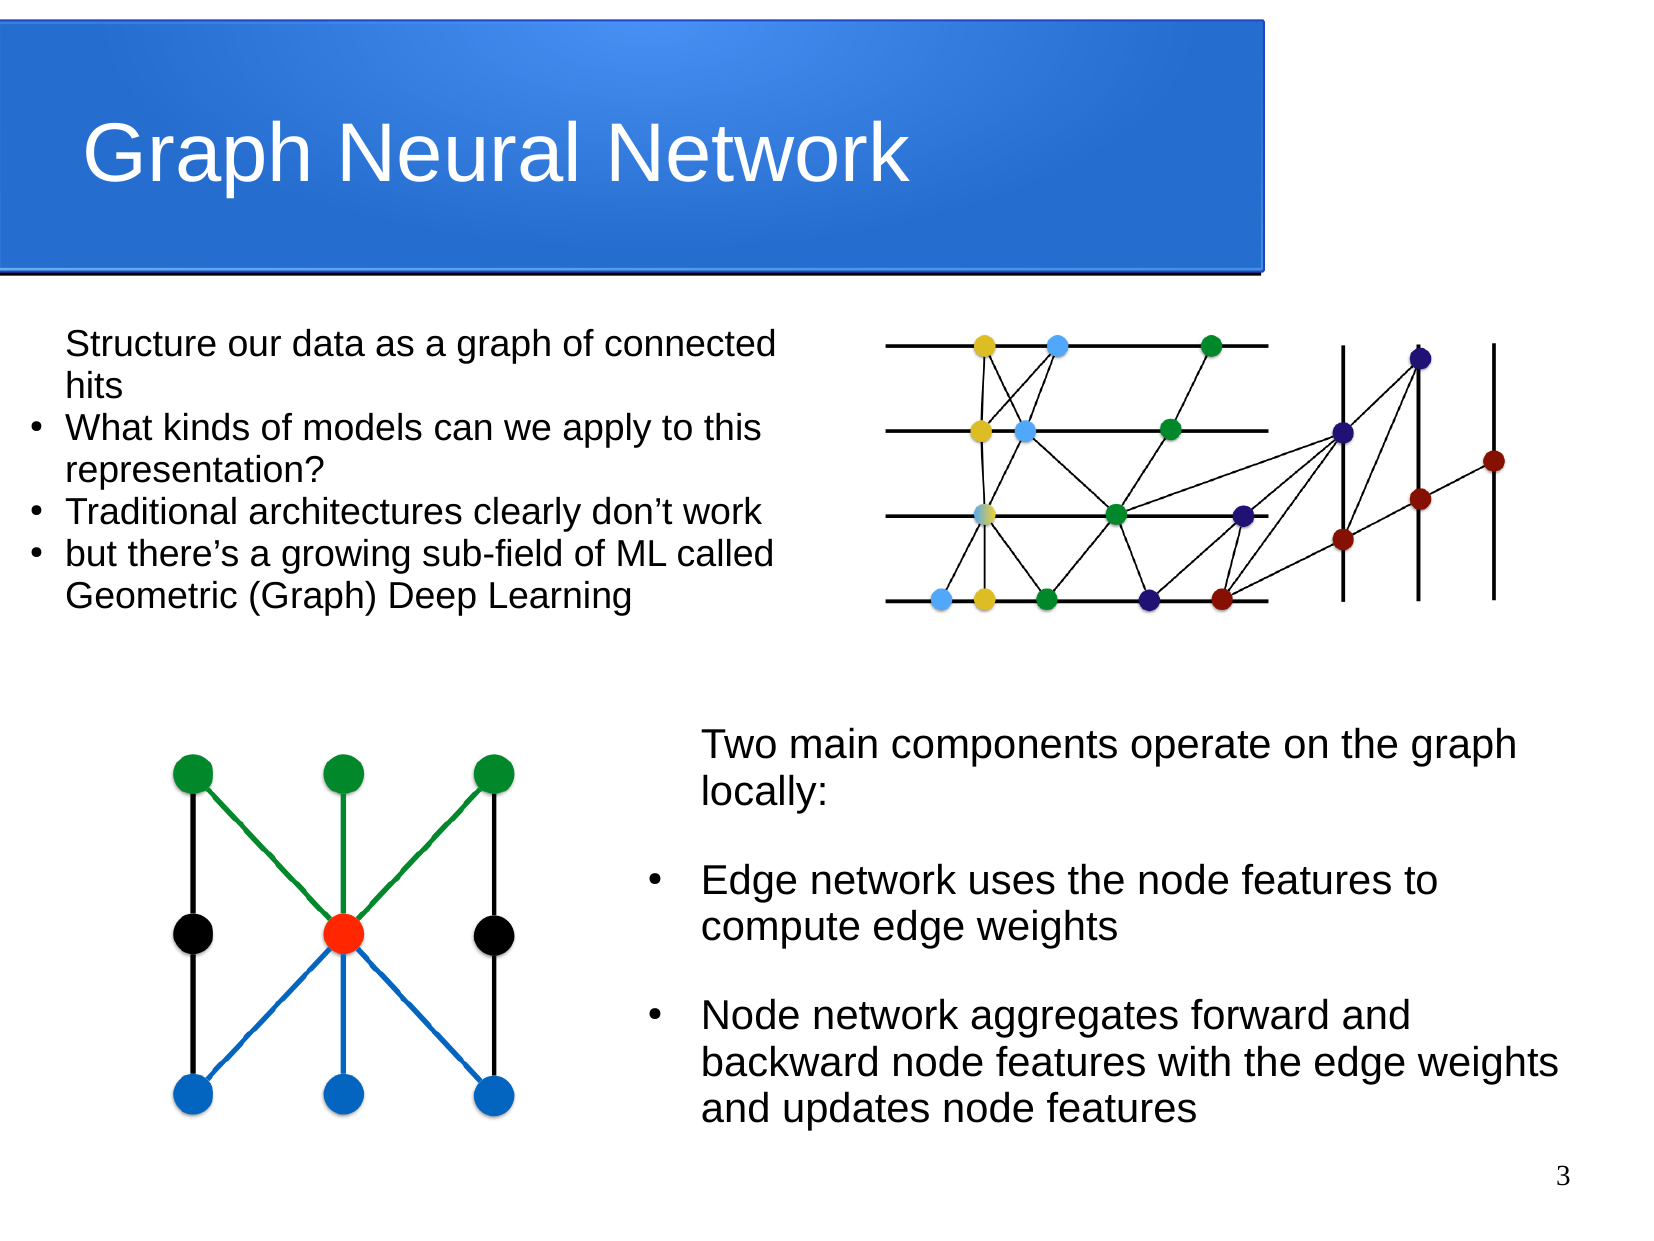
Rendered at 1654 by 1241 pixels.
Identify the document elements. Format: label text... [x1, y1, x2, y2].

picture [865, 322, 1516, 631]
picture [150, 792, 526, 1122]
list Two main components operate on the graph locally: Edge network uses the node features to compute edge weights Node network aggregates forward and backward node features with the edge weights and updates node features [630, 721, 1591, 1182]
text_box Structure our data as a graph of connected hits What kinds of models can we apply to this representation? Traditional architectures clearly don’t work but there’s a growing sub-field of ML called Geometric (Graph) Deep Learning [15, 315, 826, 792]
title Graph Neural Network [82, 49, 1250, 257]
